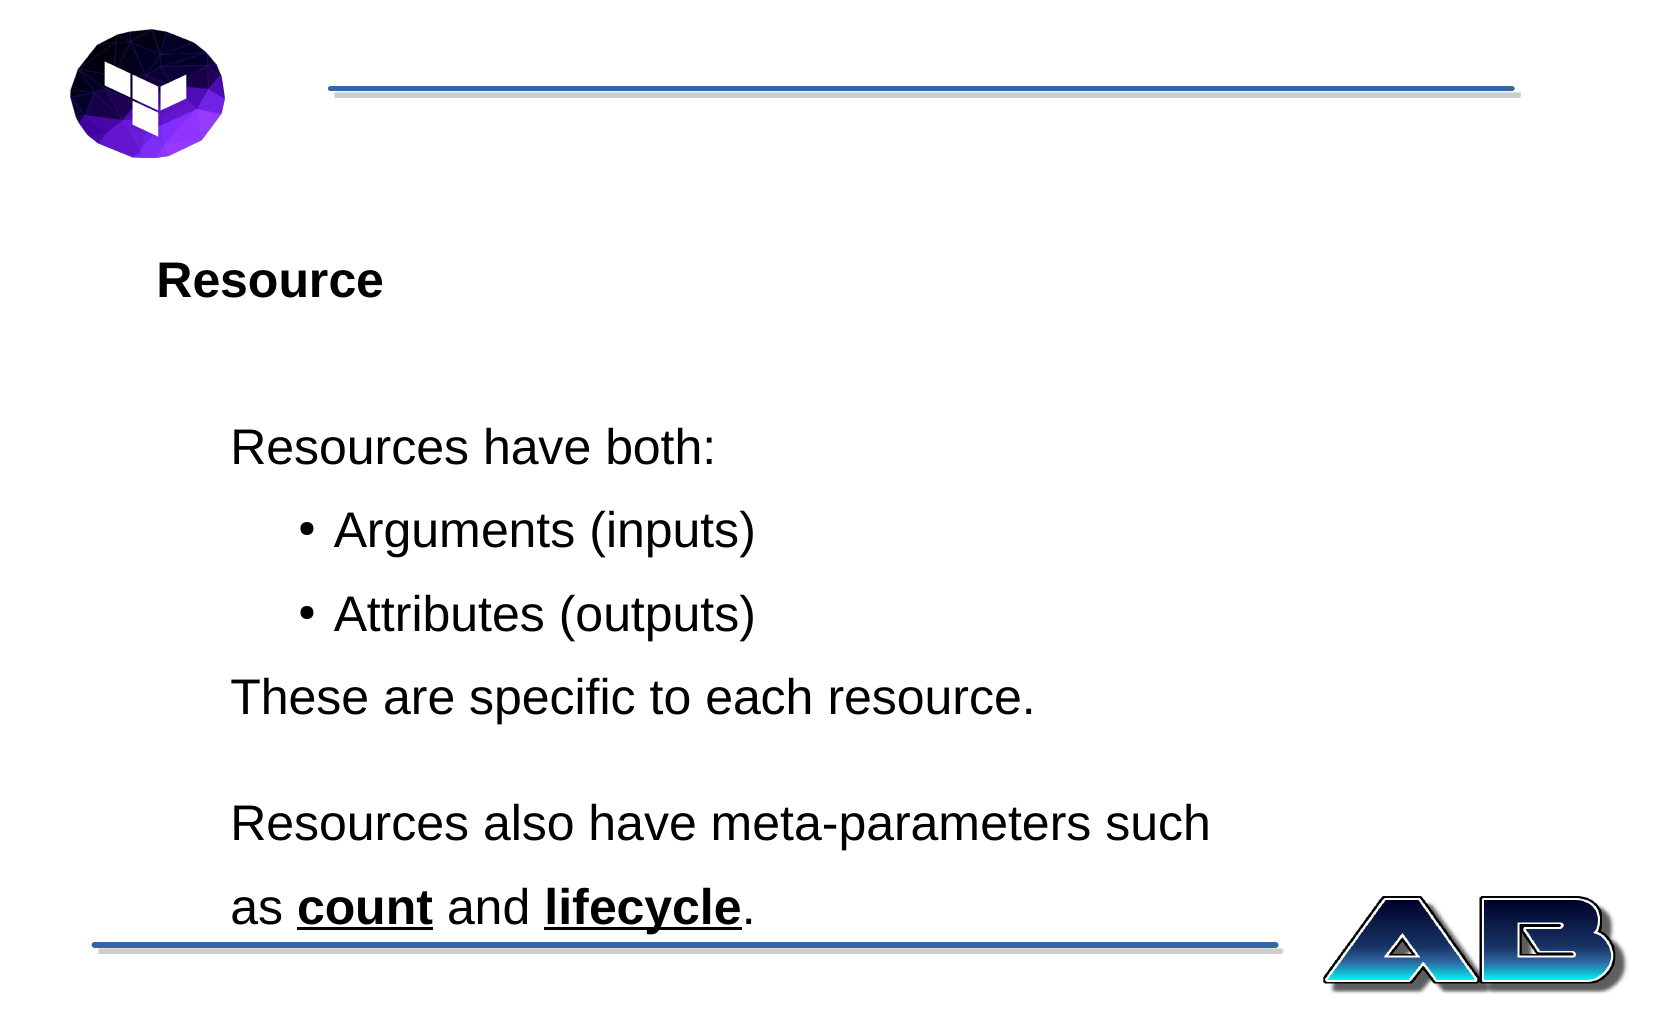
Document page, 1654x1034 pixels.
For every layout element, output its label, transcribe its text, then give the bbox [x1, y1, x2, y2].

picture [1583, 896, 1630, 996]
picture [70, 29, 225, 158]
text_box Resource Resources have both: Arguments (inputs) Attributes (outputs) These are specific to each resource. Resources also have meta-parameters such as count and lifecycle. [141, 216, 1583, 1034]
